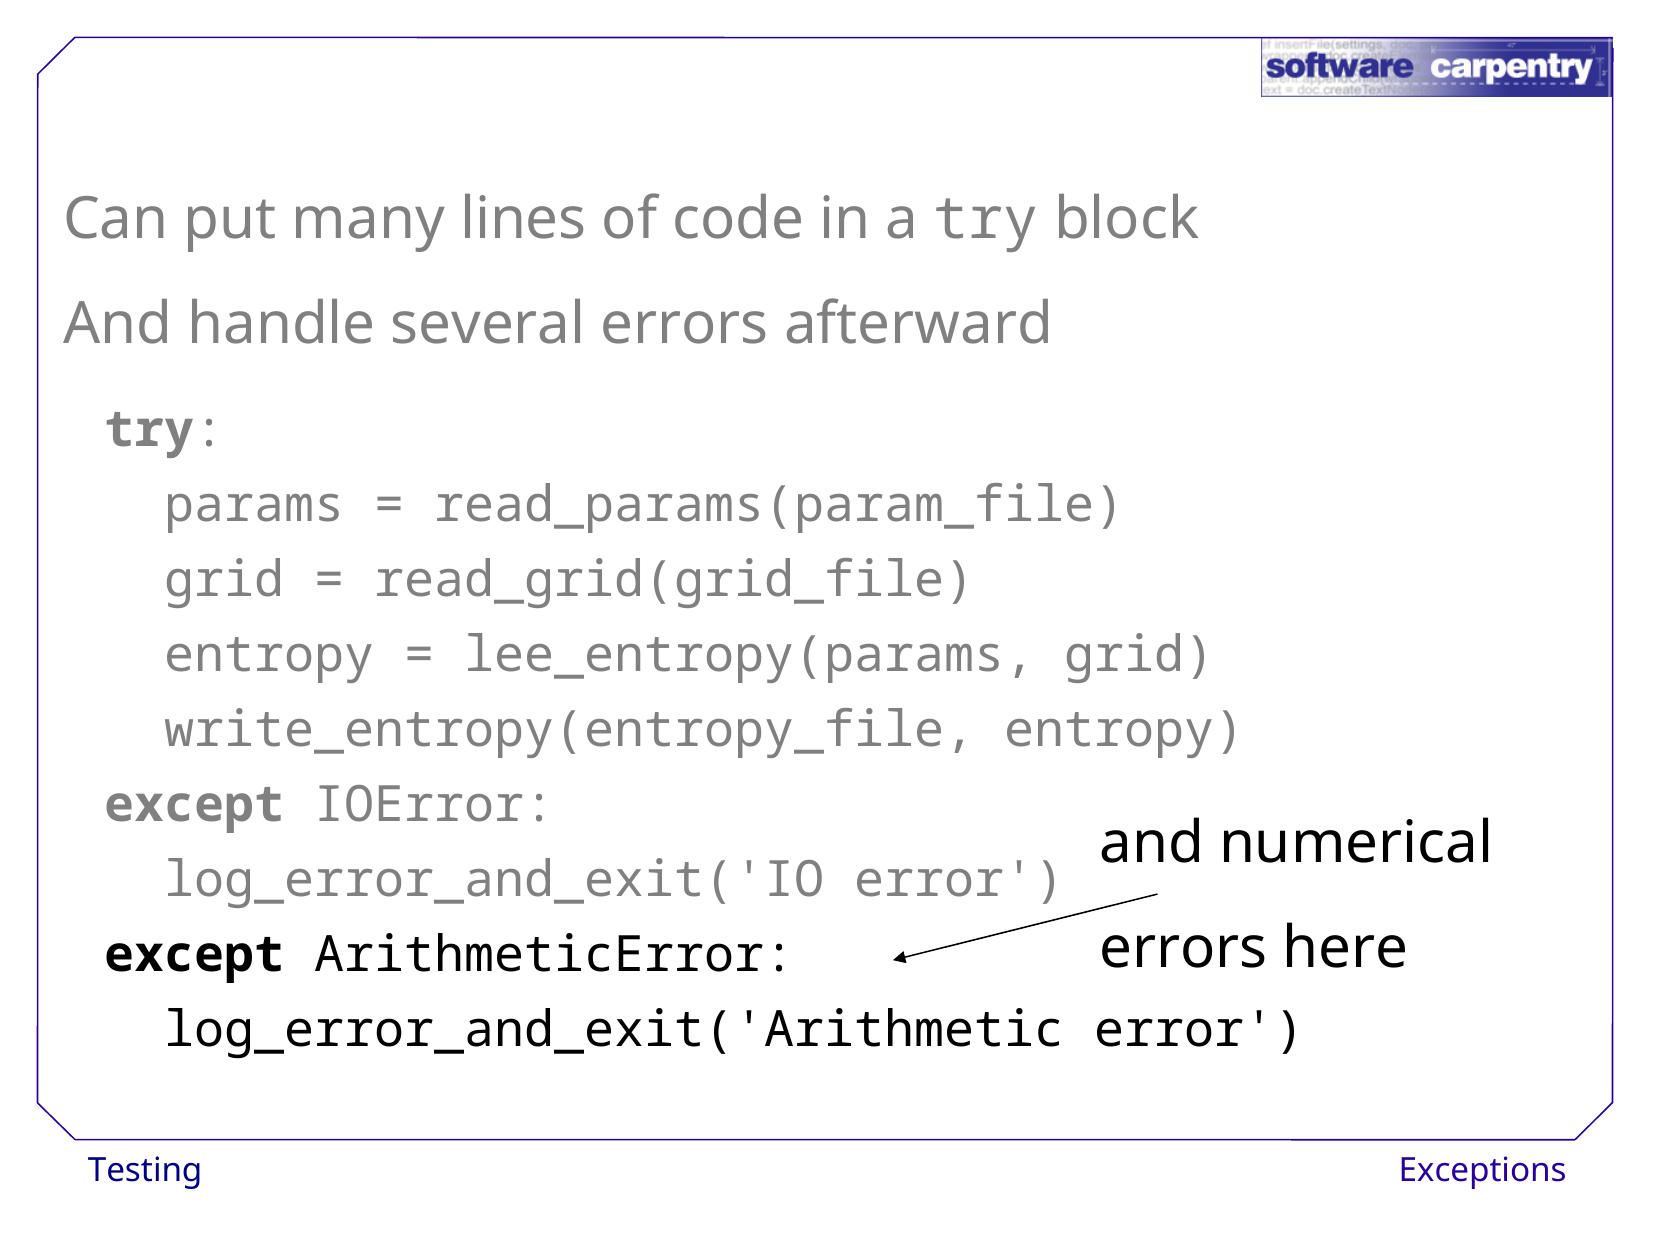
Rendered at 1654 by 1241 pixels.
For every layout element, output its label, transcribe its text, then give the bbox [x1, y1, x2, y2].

picture [1261, 39, 1613, 97]
text_box Can put many lines of code in a try block And handle several errors afterward [48, 137, 1365, 364]
text_box and numerical errors here [1084, 761, 1654, 987]
text_box try: params = read_params(param_file) grid = read_grid(grid_file) entropy = lee_entropy(params, grid) write_entropy(entropy_file, entropy) except IOError: log_error_and_exit('IO error') except ArithmeticError: log_error_and_exit('Arithmetic error') [89, 374, 1512, 1093]
